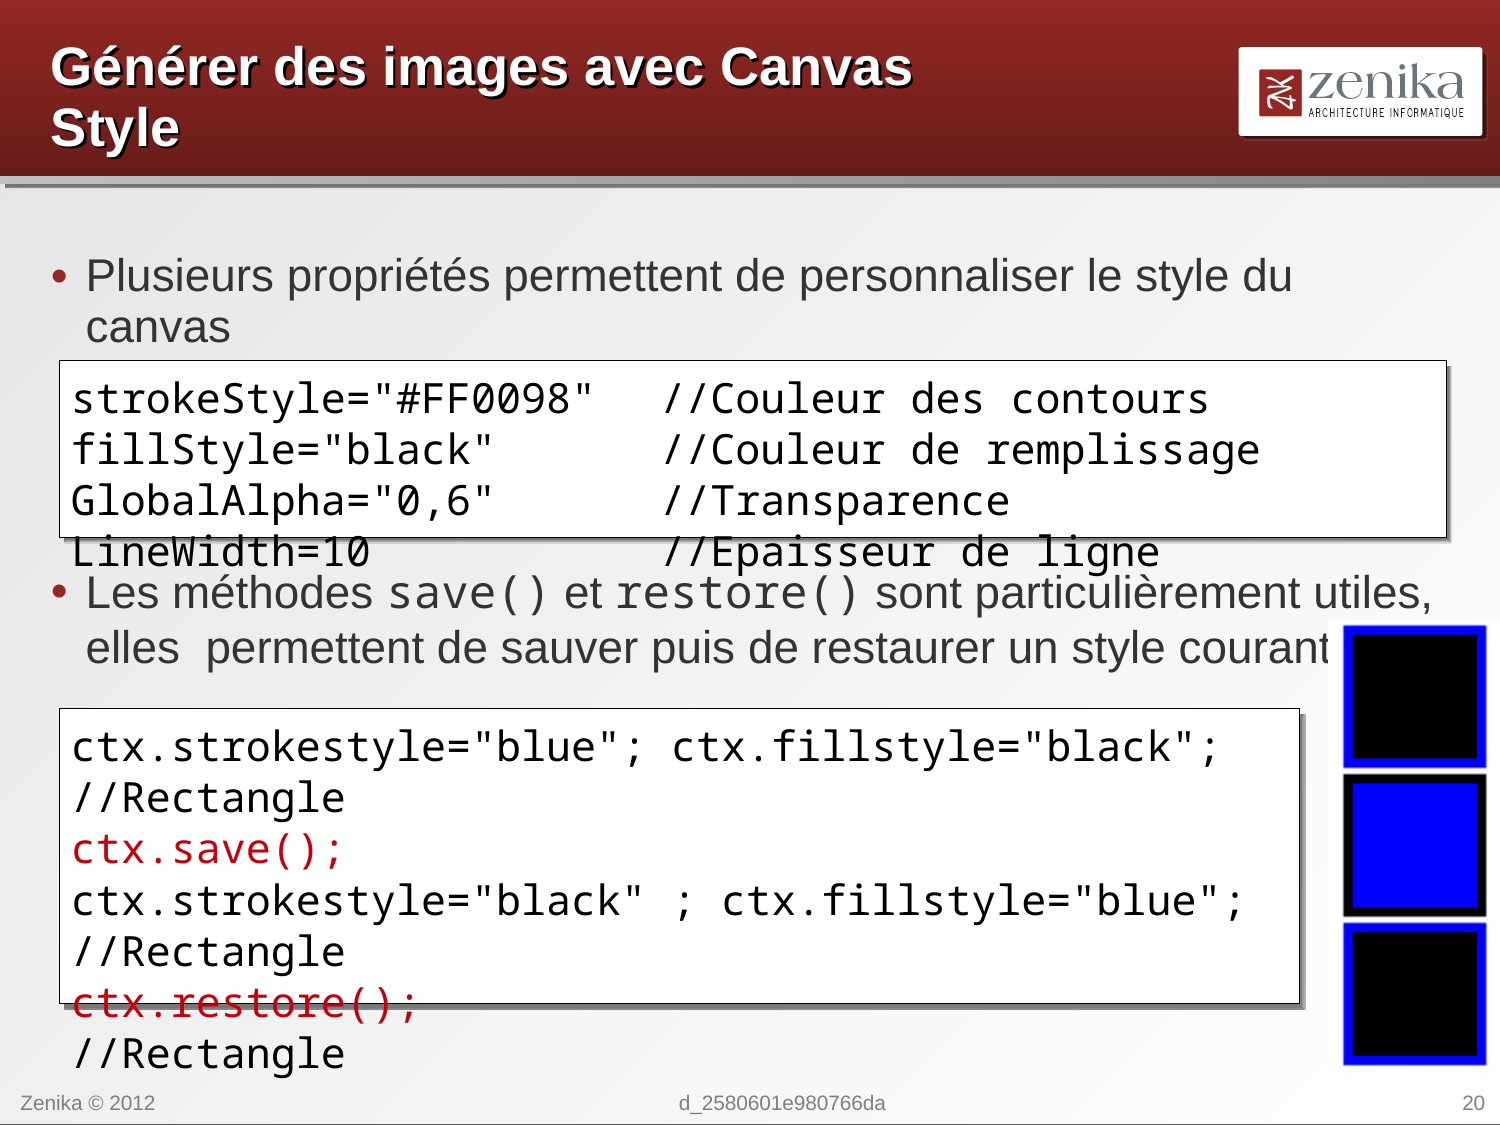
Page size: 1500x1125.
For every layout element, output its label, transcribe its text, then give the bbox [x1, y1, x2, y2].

text_box ctx.strokestyle="blue"; ctx.fillstyle="black"; //Rectangle ctx.save(); ctx.strokestyle="black" ; ctx.fillstyle="blue"; //Rectangle ctx.restore(); //Rectangle [59, 708, 1300, 1004]
list Plusieurs propriétés permettent de personnaliser le style du canvas Les méthodes save() et restore() sont particulièrement utiles, elles permettent de sauver puis de restaurer un style courant [50, 250, 1435, 1079]
picture [1328, 620, 1500, 1071]
picture [1257, 58, 1464, 125]
text_box strokeStyle="#FF0098" //Couleur des contours fillStyle="black" //Couleur de remplissage GlobalAlpha="0,6" //Transparence LineWidth=10 //Epaisseur de ligne [59, 360, 1447, 538]
title Générer des images avec Canvas Style [50, 15, 1206, 180]
